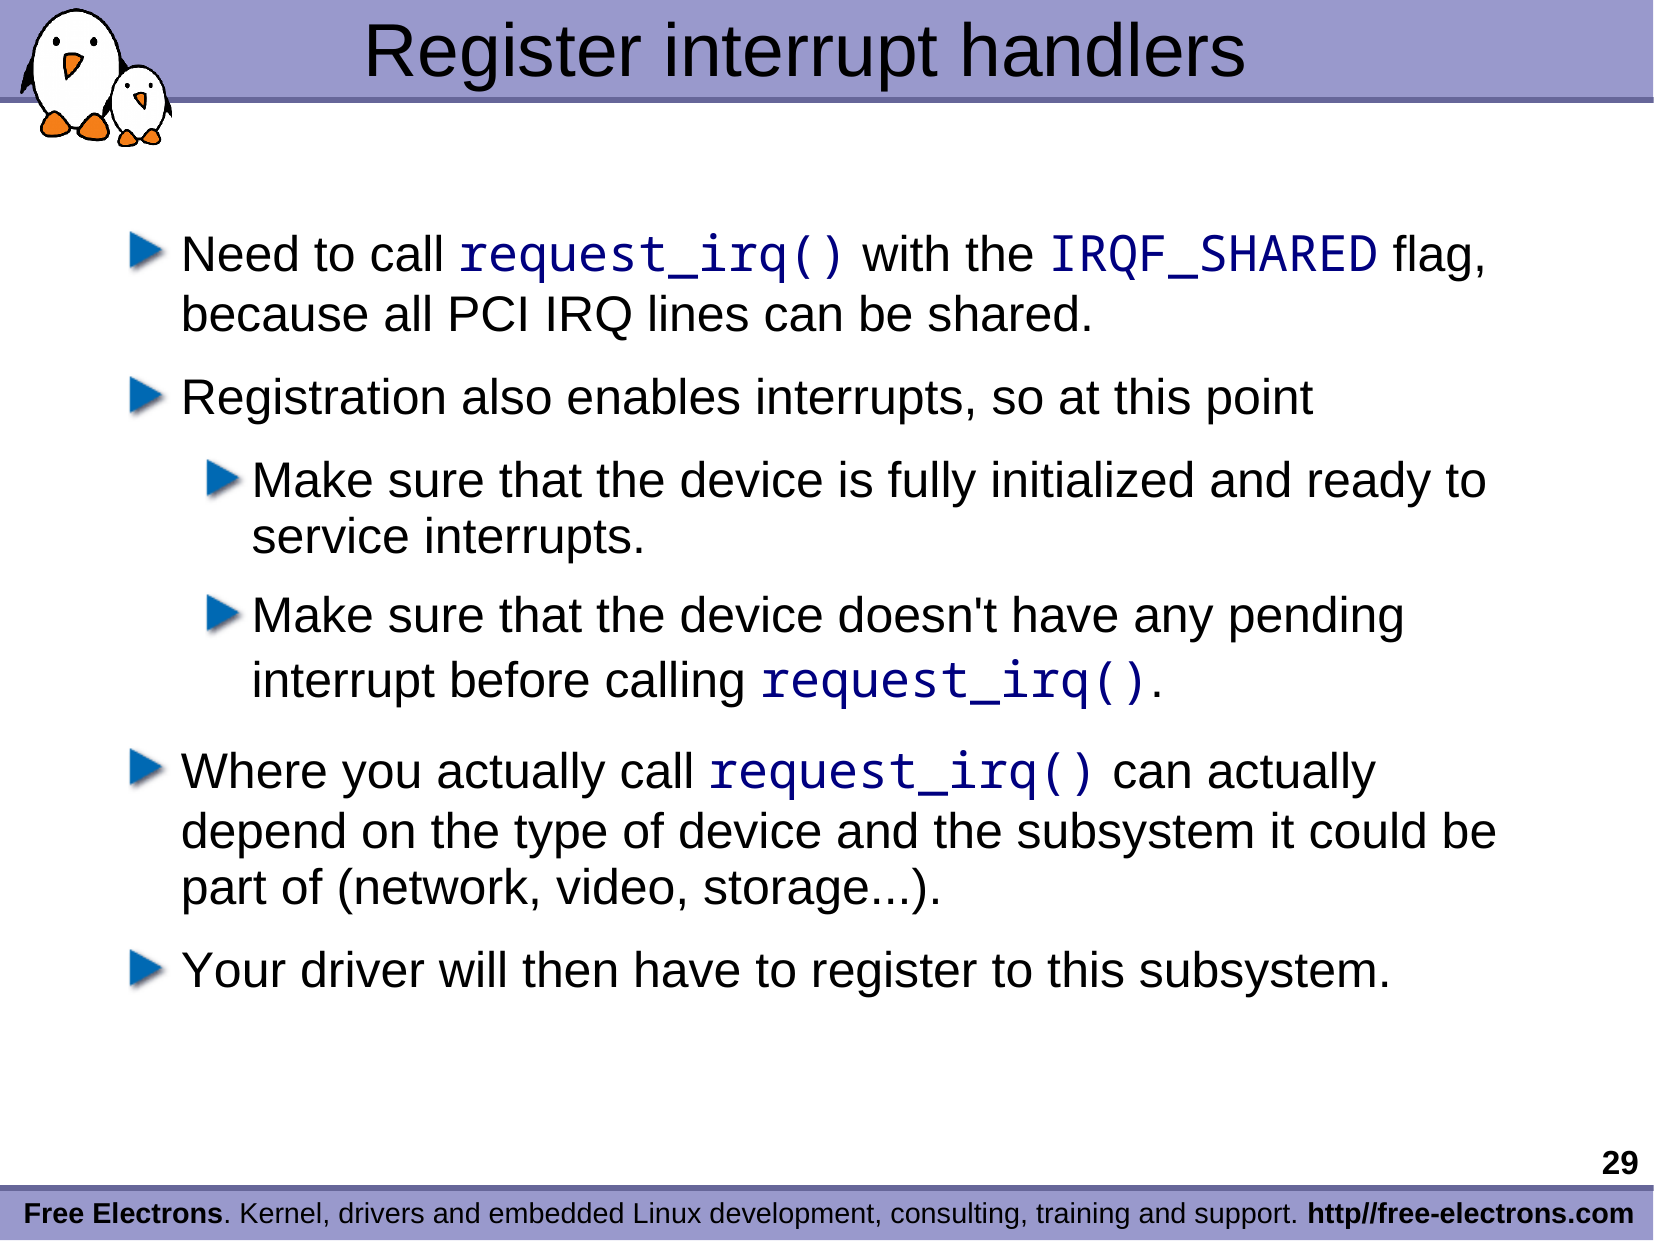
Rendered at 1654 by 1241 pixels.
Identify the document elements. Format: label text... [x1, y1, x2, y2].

title Register interrupt handlers [60, 0, 1551, 101]
list Need to call request_irq() with the IRQF_SHARED flag, because all PCI IRQ lines can be shared. Registration also enables interrupts, so at this point Make sure that the device is fully initialized and ready to service interrupts. Make sure that the device doesn't have any pending interrupt before calling request_irq(). Where you actually call request_irq() can actually depend on the type of device and the subsystem it could be part of (network, video, storage...). Your driver will then have to register to this subsystem. [109, 218, 1522, 1069]
picture [20, 8, 172, 147]
